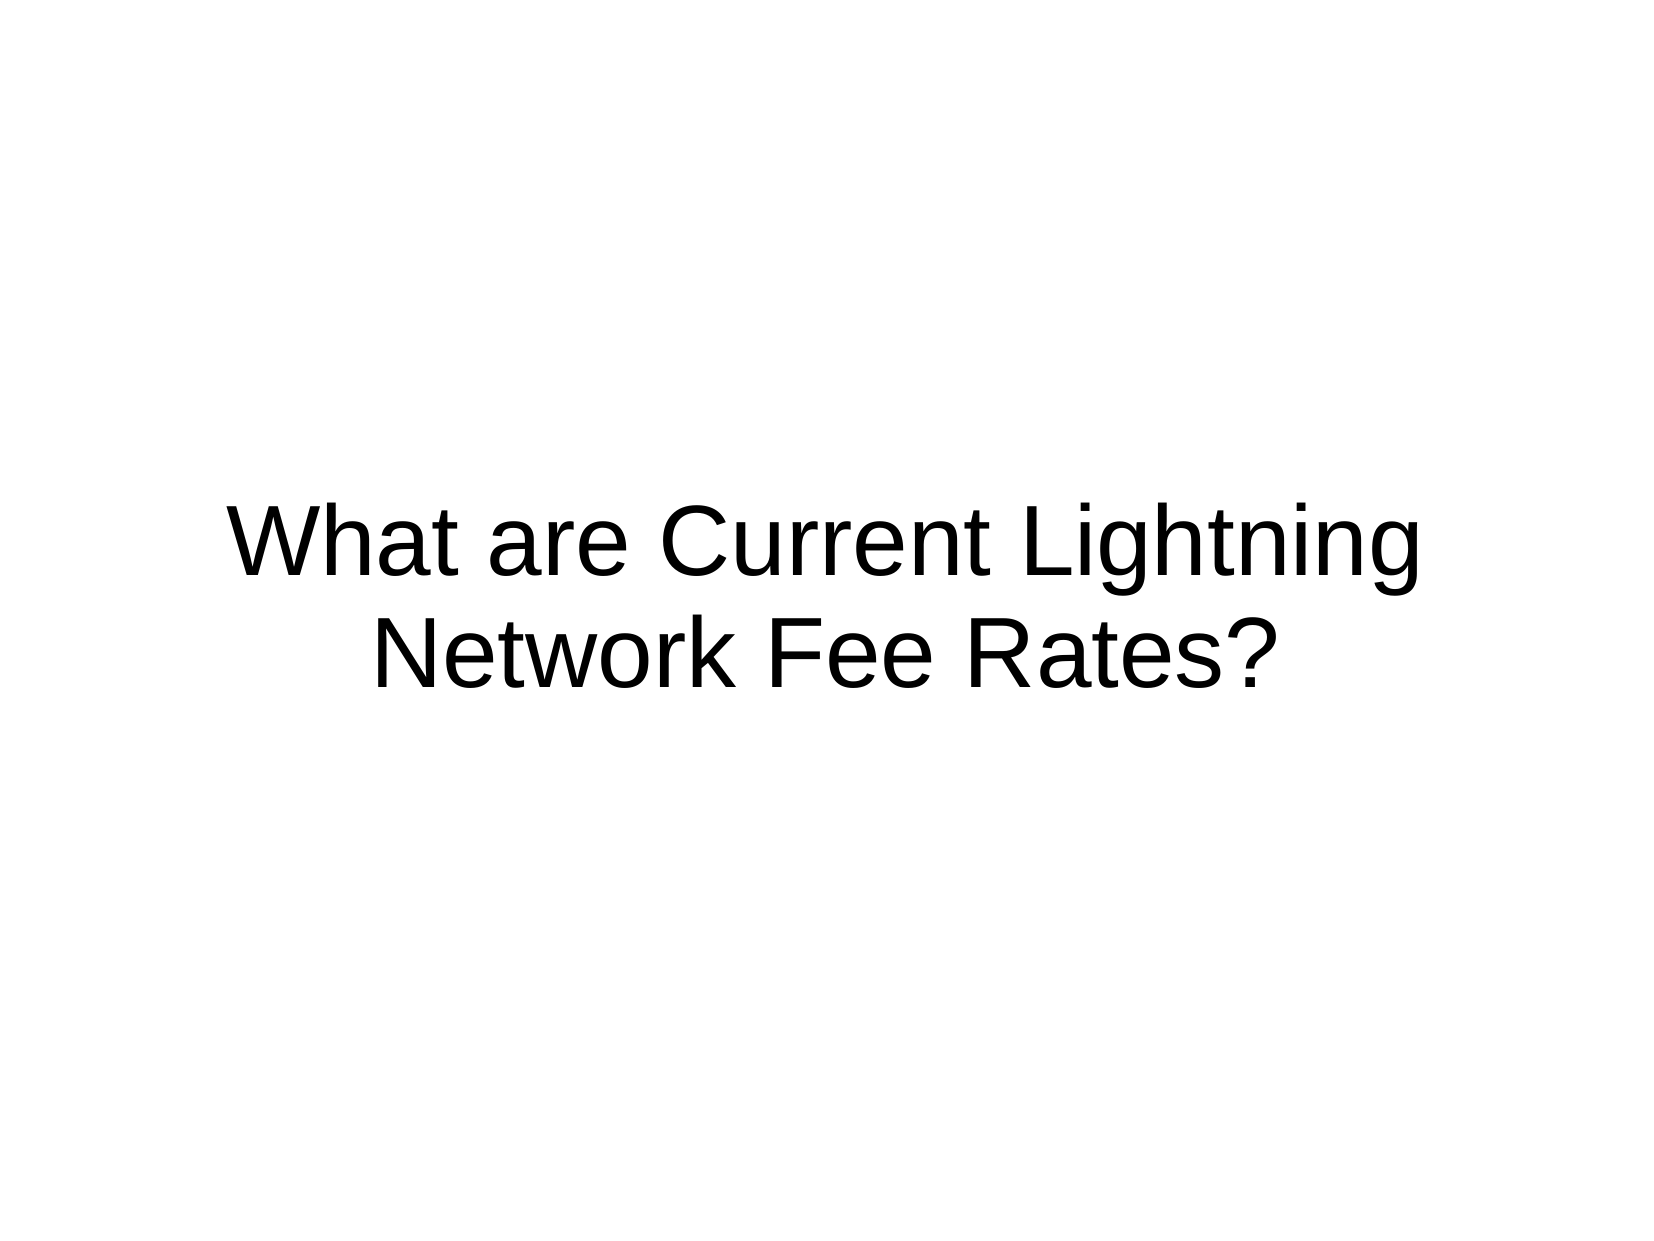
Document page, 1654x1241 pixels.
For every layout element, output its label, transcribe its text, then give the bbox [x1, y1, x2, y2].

text_box What are Current Lightning Network Fee Rates? [211, 477, 1443, 763]
